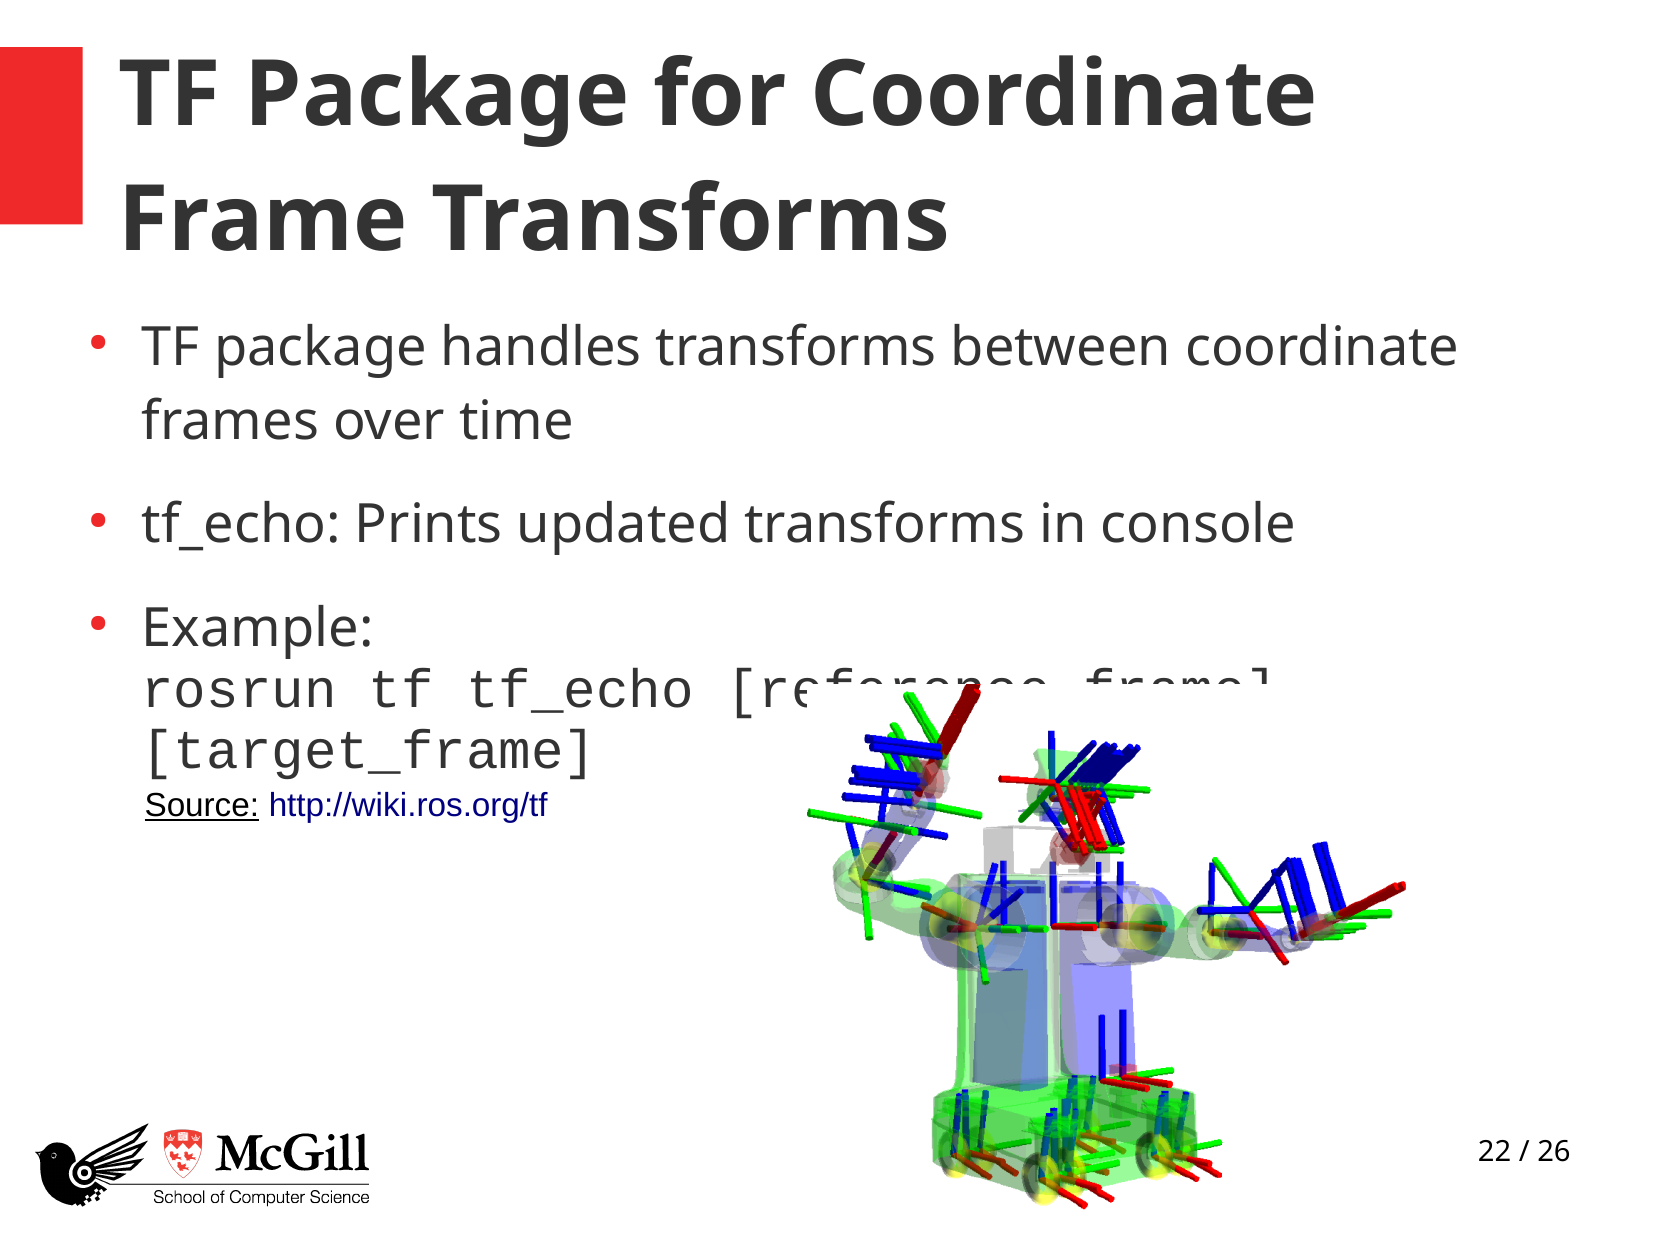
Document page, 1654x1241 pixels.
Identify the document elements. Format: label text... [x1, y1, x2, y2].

text_box Source: http://wiki.ros.org/tf [129, 779, 567, 832]
picture [807, 684, 1406, 1217]
title TF Package for Coordinate Frame Transforms [118, 45, 1571, 260]
picture [35, 1110, 369, 1216]
list TF package handles transforms between coordinate frames over time tf_echo: Prints updated transforms in console Example: rosrun tf tf_echo [reference_frame] [target_frame] [70, 307, 1489, 1027]
